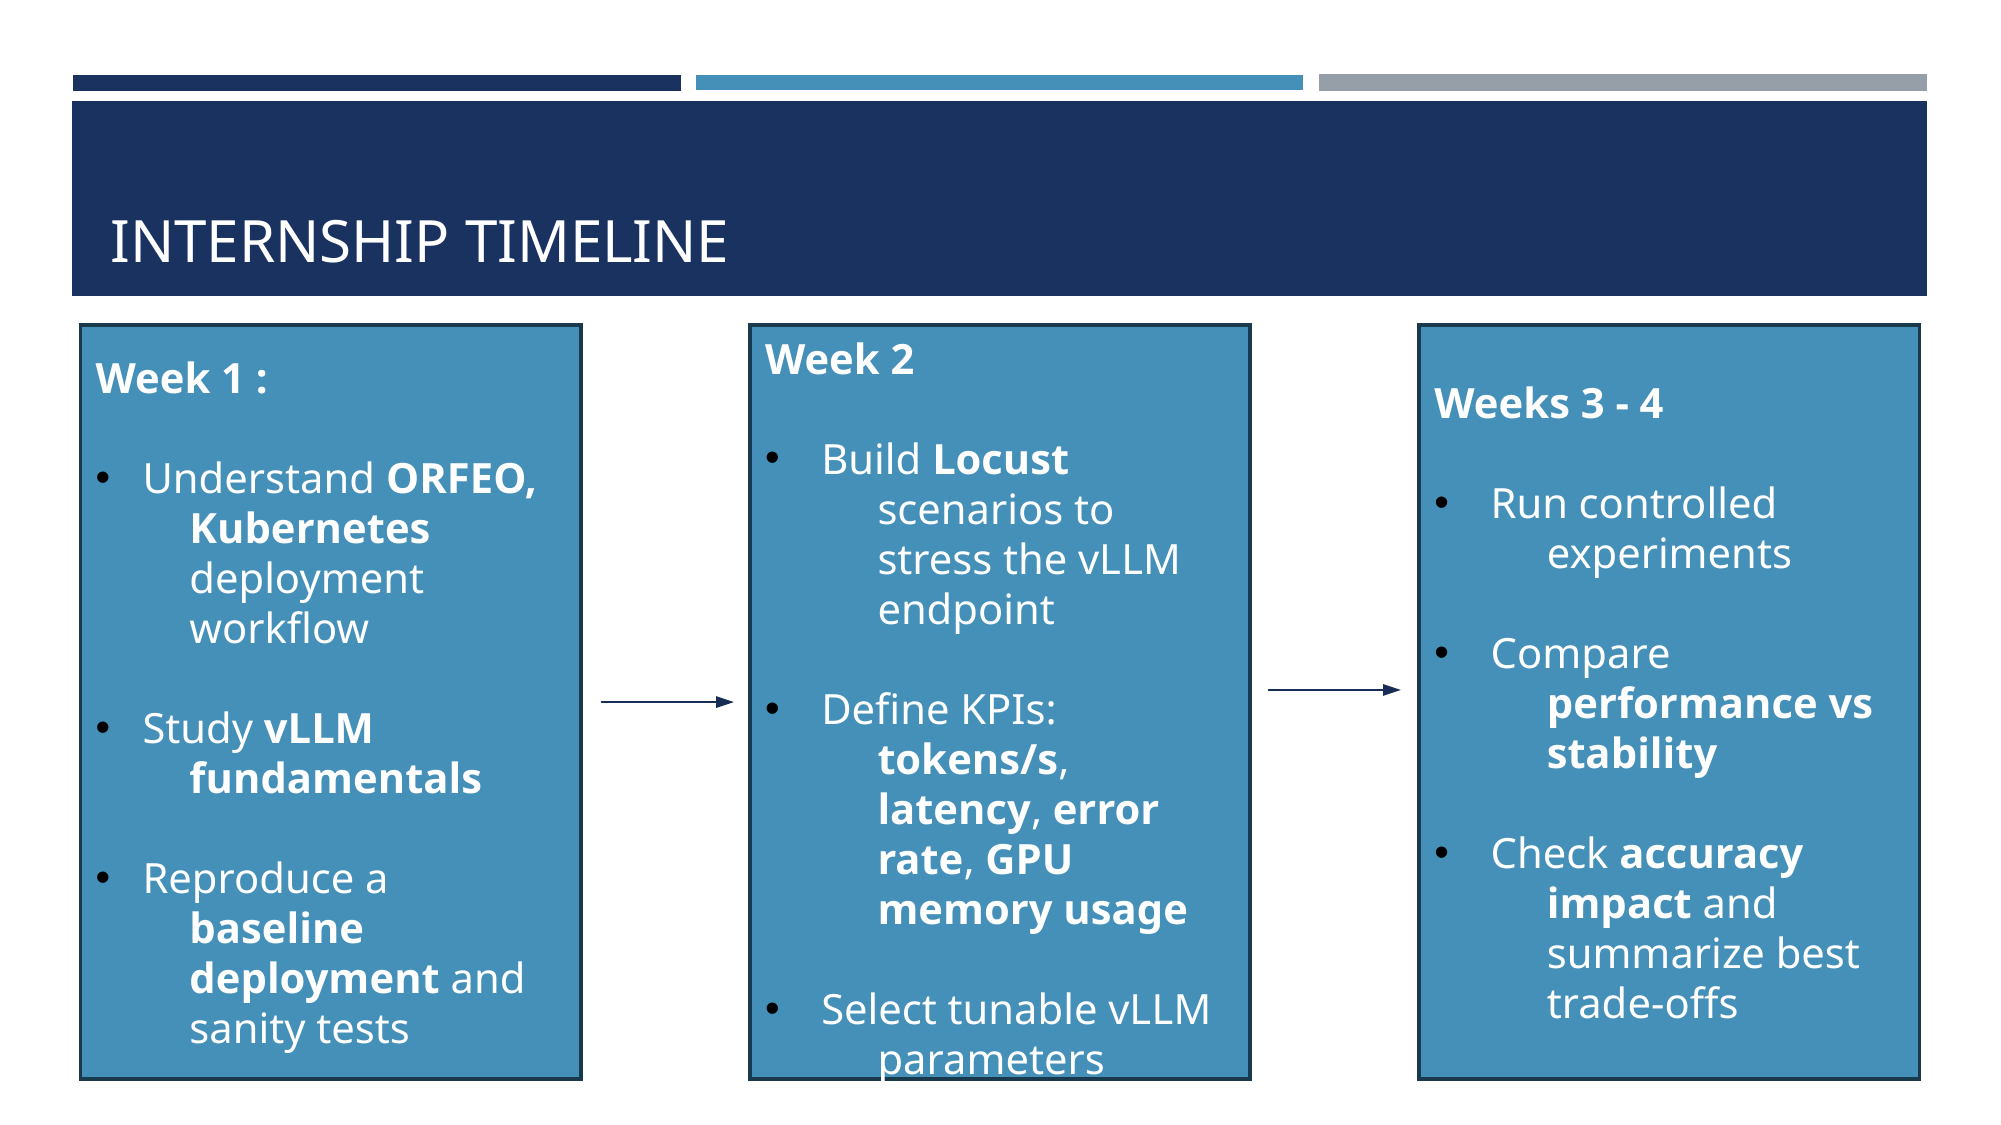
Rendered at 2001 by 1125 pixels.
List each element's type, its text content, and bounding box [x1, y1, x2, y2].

text_box Week 1 : Understand ORFEO, Kubernetes deployment workflow Study vLLM fundamentals Reproduce a baseline deployment and sanity tests [81, 325, 581, 1079]
text_box Week 2 Build Locust scenarios to stress the vLLM endpoint Define KPIs: tokens/s, latency, error rate, GPU memory usage Select tunable vLLM parameters [750, 325, 1250, 1079]
title Internship timeline [95, 115, 1905, 282]
text_box Weeks 3 - 4 Run controlled experiments Compare performance vs stability Check accuracy impact and summarize best trade-offs [1419, 325, 1919, 1079]
